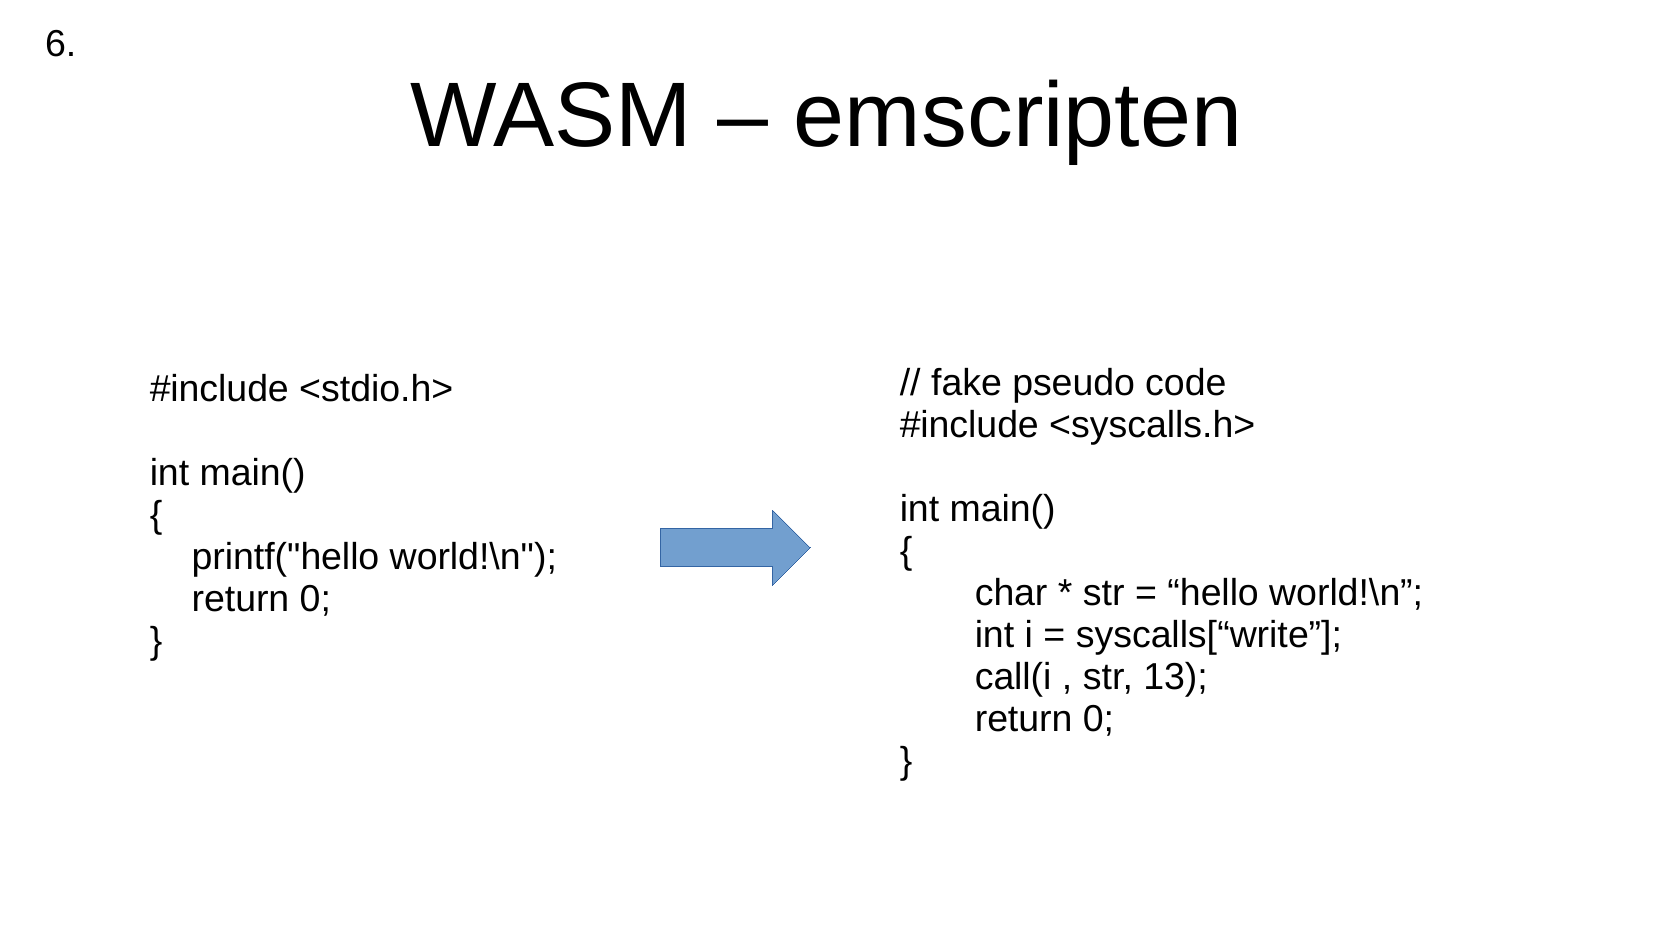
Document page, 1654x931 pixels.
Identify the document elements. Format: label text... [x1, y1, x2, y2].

text_box [660, 510, 811, 586]
text_box #include <stdio.h> int main() { printf("hello world!\n"); return 0; } [135, 360, 616, 711]
text_box 6. [30, 15, 92, 72]
title WASM – emscripten [82, 37, 1571, 193]
text_box // fake pseudo code #include <syscalls.h> int main() { char * str = “hello world!\n”; int i = syscalls[“write”]; call(i , str, 13); return 0; } [885, 354, 1516, 789]
